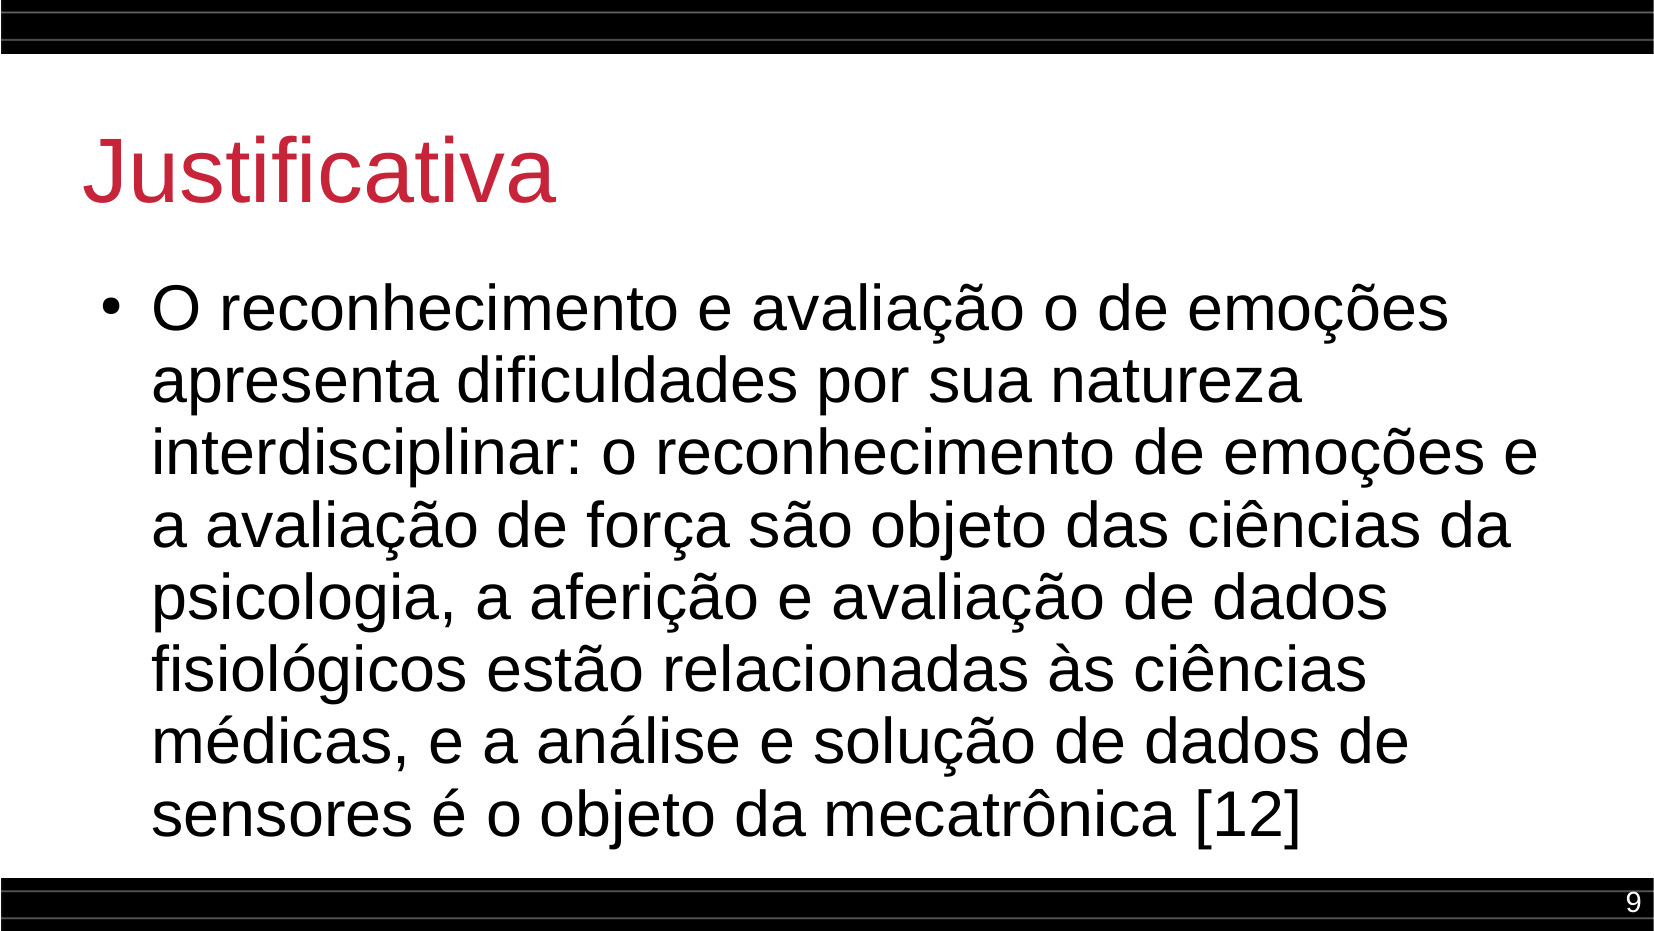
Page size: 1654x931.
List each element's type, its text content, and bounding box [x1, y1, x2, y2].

title Justificativa [82, 92, 1571, 249]
list O reconhecimento e avaliação o de emoções apresenta dificuldades por sua natureza interdisciplinar: o reconhecimento de emoções e a avaliação de força são objeto das ciências da psicologia, a aferição e avaliação de dados fisiológicos estão relacionadas às ciências médicas, e a análise e solução de dados de sensores é o objeto da mecatrônica [12] [82, 271, 1571, 851]
picture [1, 0, 1654, 54]
picture [1, 878, 1654, 931]
